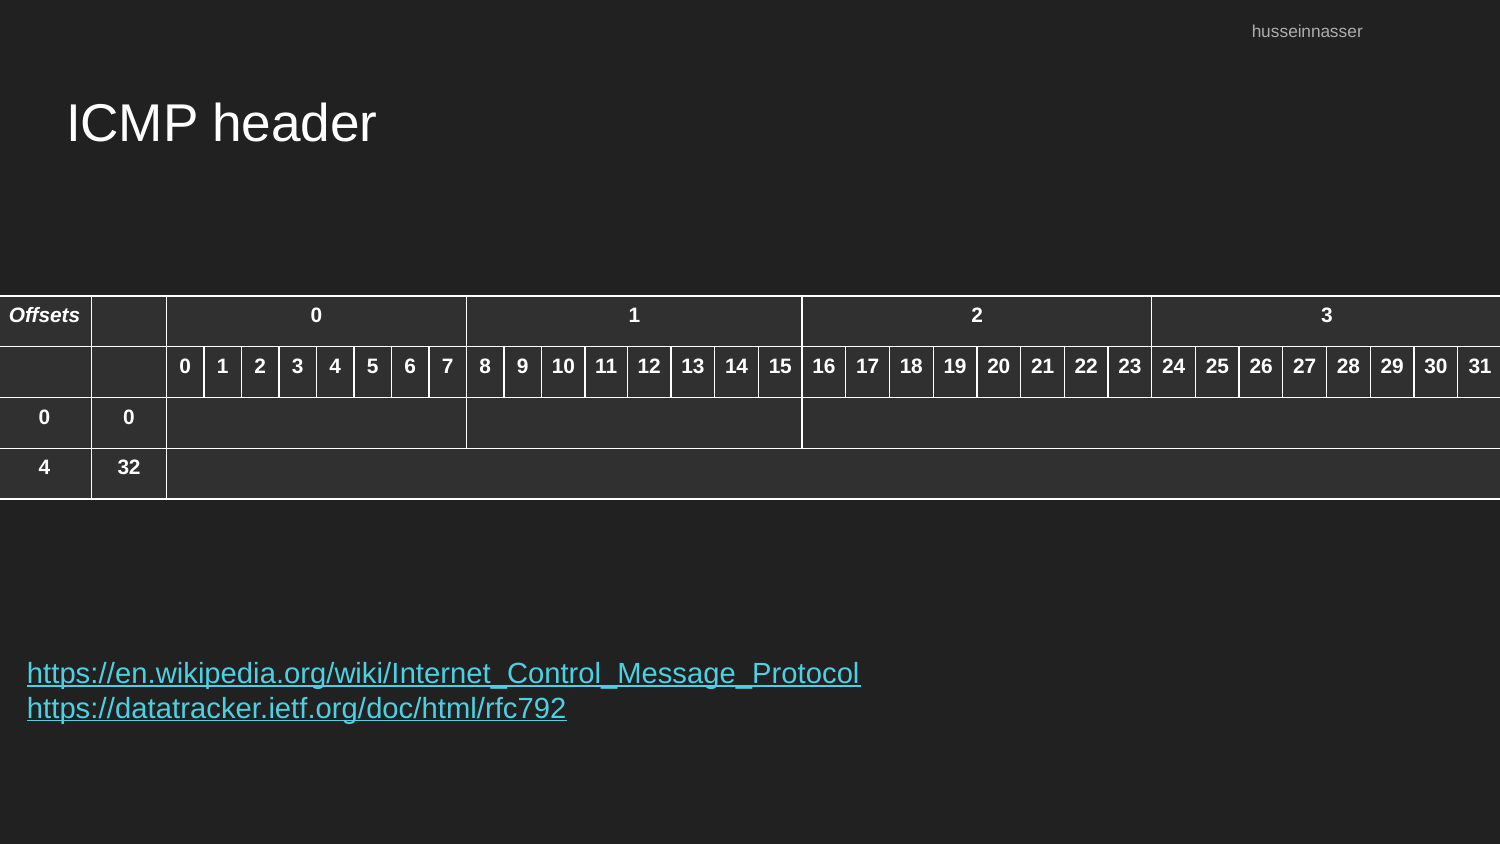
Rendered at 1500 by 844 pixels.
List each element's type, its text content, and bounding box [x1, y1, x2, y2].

subtitle husseinnasser [1236, 11, 1492, 53]
table_cell [92, 347, 166, 397]
table_cell 31 [1458, 347, 1500, 397]
table_cell 14 [715, 347, 758, 397]
table_cell [167, 449, 1500, 498]
table_cell 27 [1283, 347, 1326, 397]
table_cell 9 [505, 347, 541, 397]
table_cell [167, 398, 466, 448]
table_cell 15 [759, 347, 801, 397]
table_cell 4 [0, 449, 91, 498]
table_cell 0 [167, 347, 203, 397]
table_cell 4 [317, 347, 353, 397]
table_cell 22 [1065, 347, 1107, 397]
table_cell [467, 398, 801, 448]
title ICMP header [51, 72, 1449, 167]
table_cell 8 [467, 347, 503, 397]
table_cell [803, 398, 1500, 448]
table_cell 11 [586, 347, 627, 397]
table_header [92, 297, 166, 346]
table_cell 29 [1371, 347, 1413, 397]
table_cell 12 [628, 347, 670, 397]
table_cell 3 [280, 347, 316, 397]
table_cell 10 [542, 347, 584, 397]
table_cell 32 [92, 449, 166, 498]
table_cell 0 [92, 398, 166, 448]
table_cell 6 [392, 347, 428, 397]
table_header 0 [167, 297, 466, 346]
table_cell 18 [890, 347, 933, 397]
table_cell 7 [430, 347, 466, 397]
table_header 3 [1152, 297, 1500, 346]
table_cell 28 [1327, 347, 1370, 397]
table_cell 19 [934, 347, 976, 397]
table_cell 23 [1109, 347, 1151, 397]
table_cell 5 [355, 347, 391, 397]
table_cell [0, 347, 91, 397]
table_cell 2 [242, 347, 278, 397]
table_header 1 [467, 297, 801, 346]
table_cell 21 [1021, 347, 1064, 397]
table_cell 25 [1196, 347, 1238, 397]
table_cell 1 [205, 347, 241, 397]
table_cell 24 [1152, 347, 1195, 397]
table_cell 13 [672, 347, 714, 397]
table_cell 16 [803, 347, 845, 397]
table_cell 30 [1415, 347, 1457, 397]
table_cell 26 [1240, 347, 1282, 397]
table_cell 0 [0, 398, 91, 448]
table_header Offsets [0, 297, 91, 346]
text_box https://en.wikipedia.org/wiki/Internet_Control_Message_Protocol https://datatracker.ietf.org/doc/html/rfc792 [11, 639, 1221, 775]
table_header 2 [803, 297, 1151, 346]
table_cell 17 [846, 347, 889, 397]
table_cell 20 [978, 347, 1020, 397]
